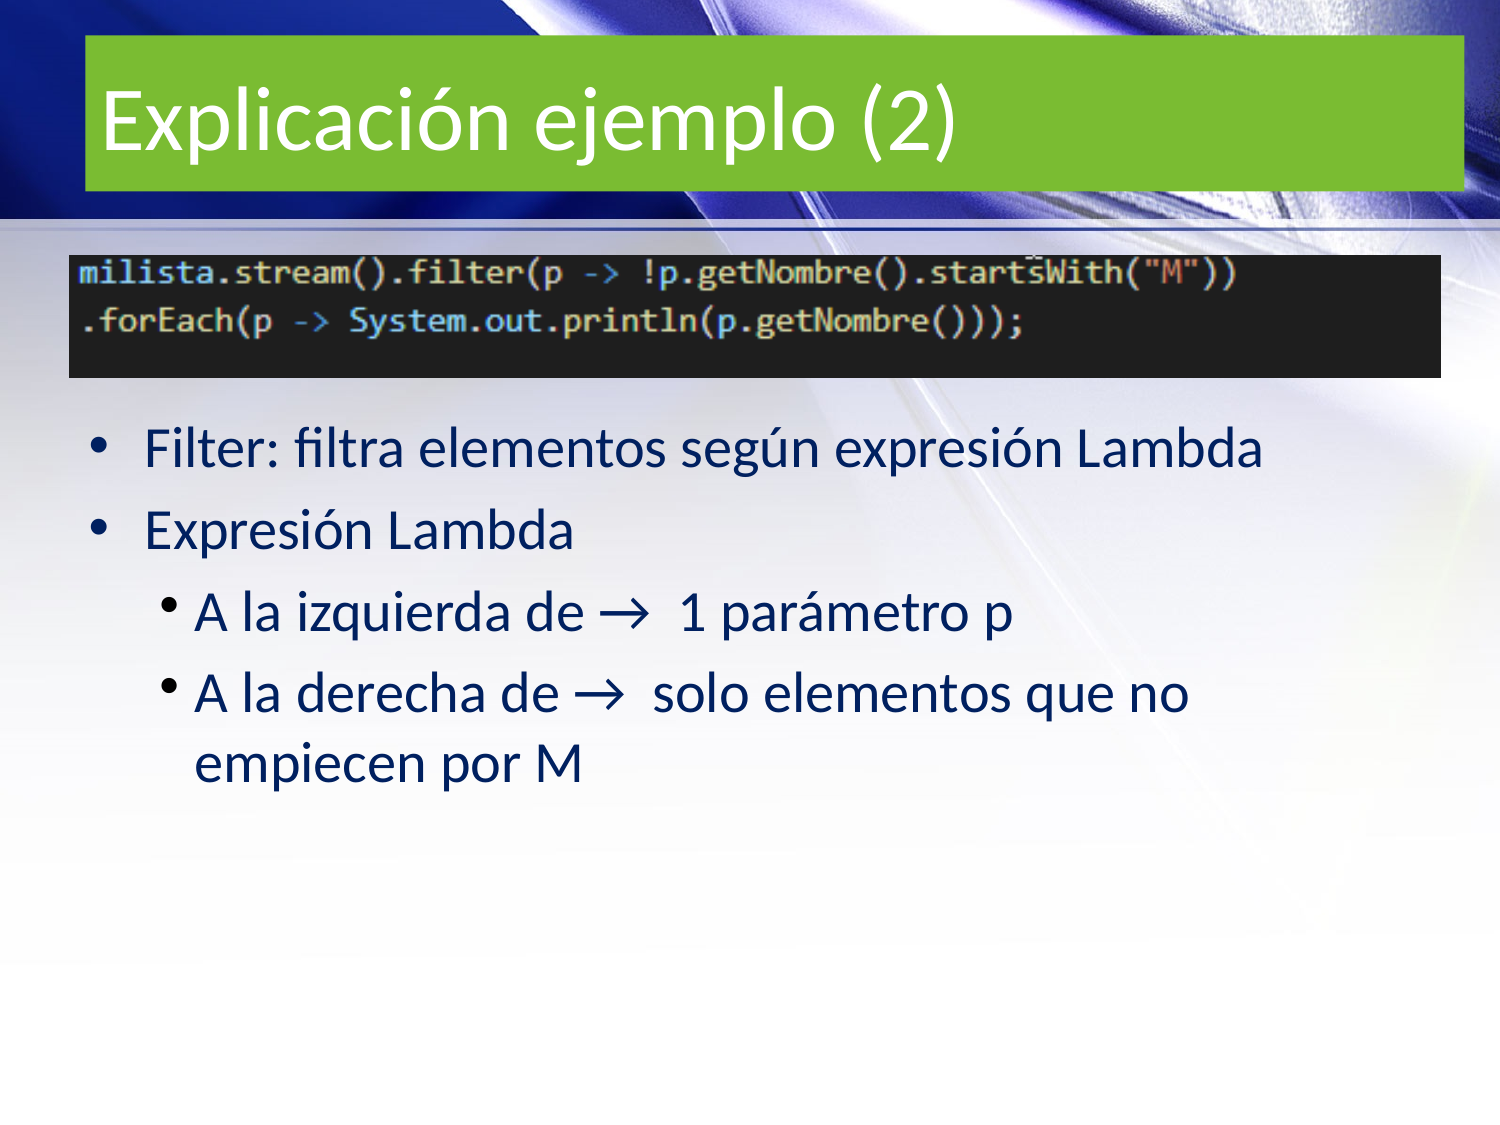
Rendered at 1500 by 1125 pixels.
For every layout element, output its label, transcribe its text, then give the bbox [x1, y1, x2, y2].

text_box Explicación ejemplo (2) [85, 35, 1465, 192]
picture [0, 0, 1500, 1125]
text_box Filter: filtra elementos según expresión Lambda Expresión Lambda A la izquierda de → 1 parámetro p A la derecha de → solo elementos que no empiecen por M [73, 378, 1424, 989]
